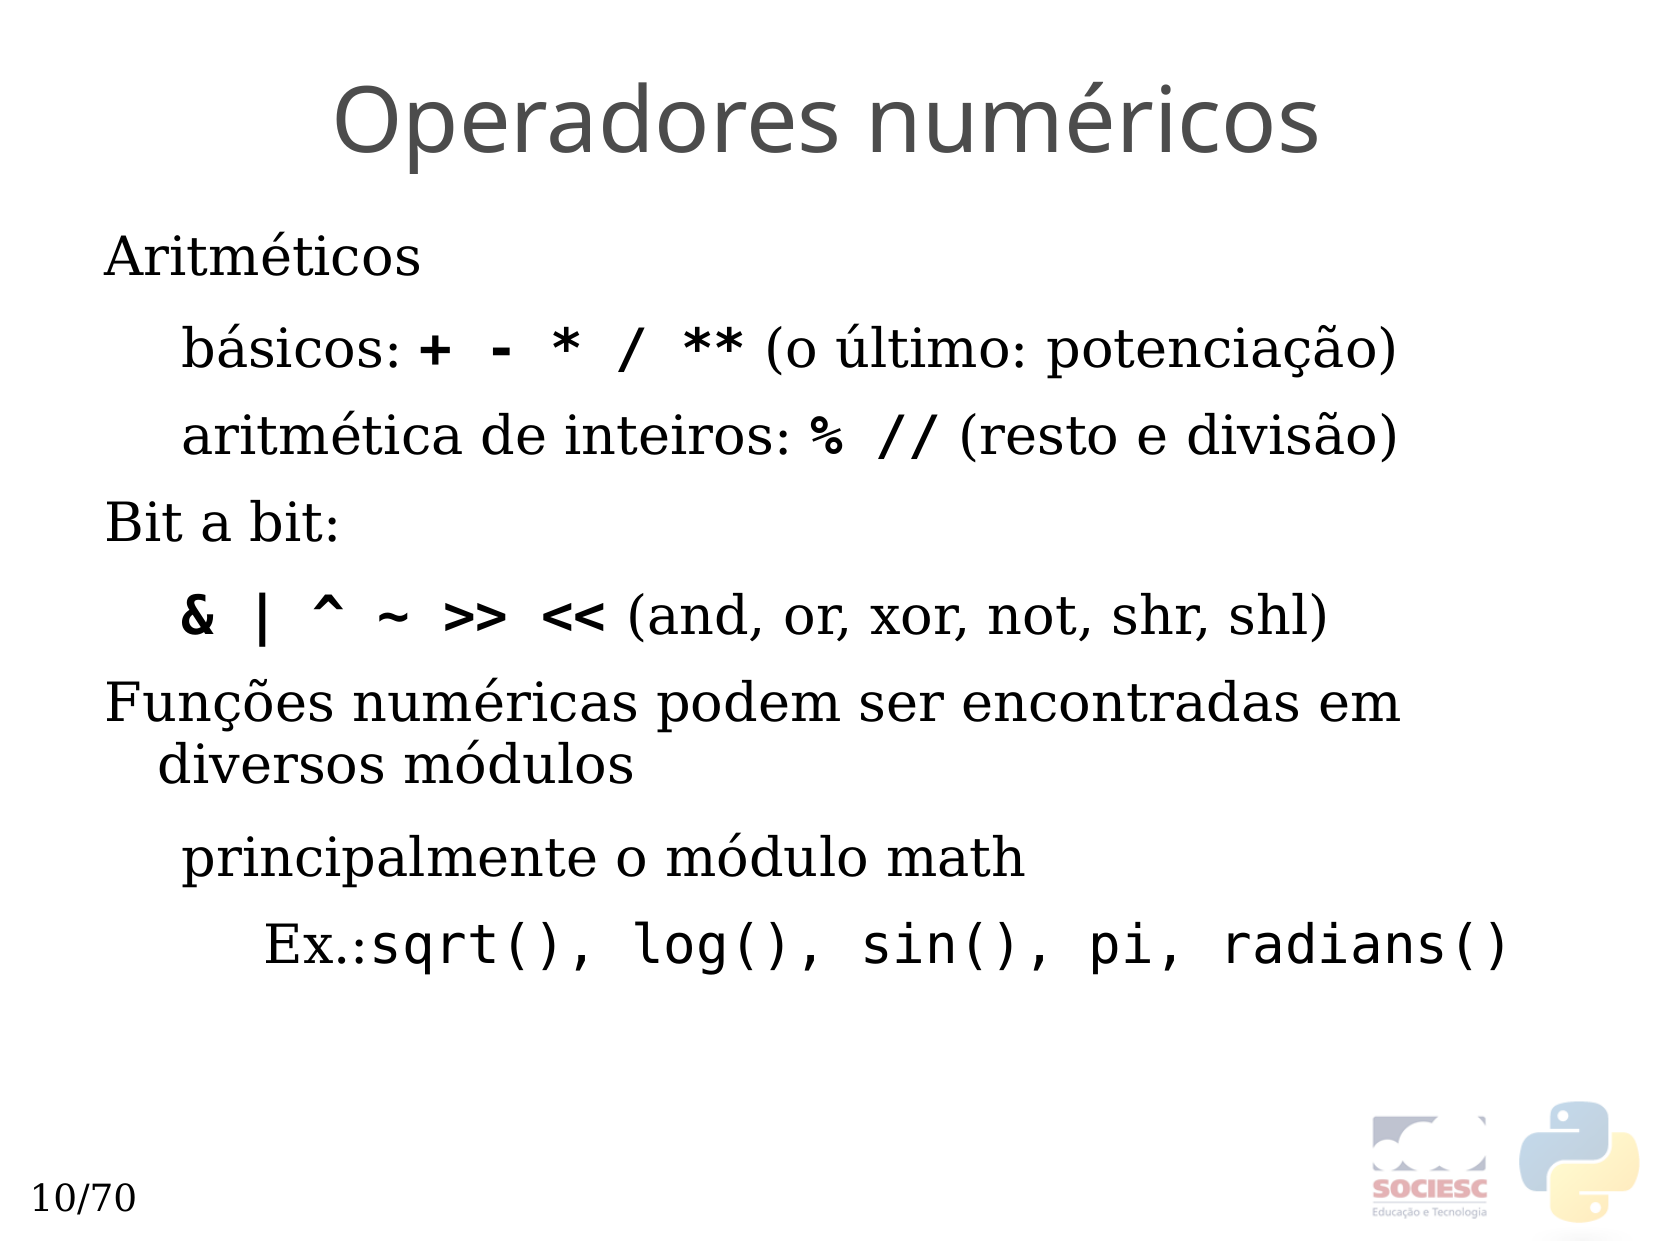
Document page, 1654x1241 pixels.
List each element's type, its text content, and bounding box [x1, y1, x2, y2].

list Aritméticos básicos: + - * / ** (o último: potenciação) aritmética de inteiros: % // (resto e divisão) Bit a bit: & | ^ ~ >> << (and, or, xor, not, shr, shl) Funções numéricas podem ser encontradas em diversos módulos principalmente o módulo math Ex.:sqrt(), log(), sin(), pi, radians() [86, 225, 1576, 1088]
title Operadores numéricos [82, 13, 1571, 222]
picture [1340, 1084, 1654, 1241]
